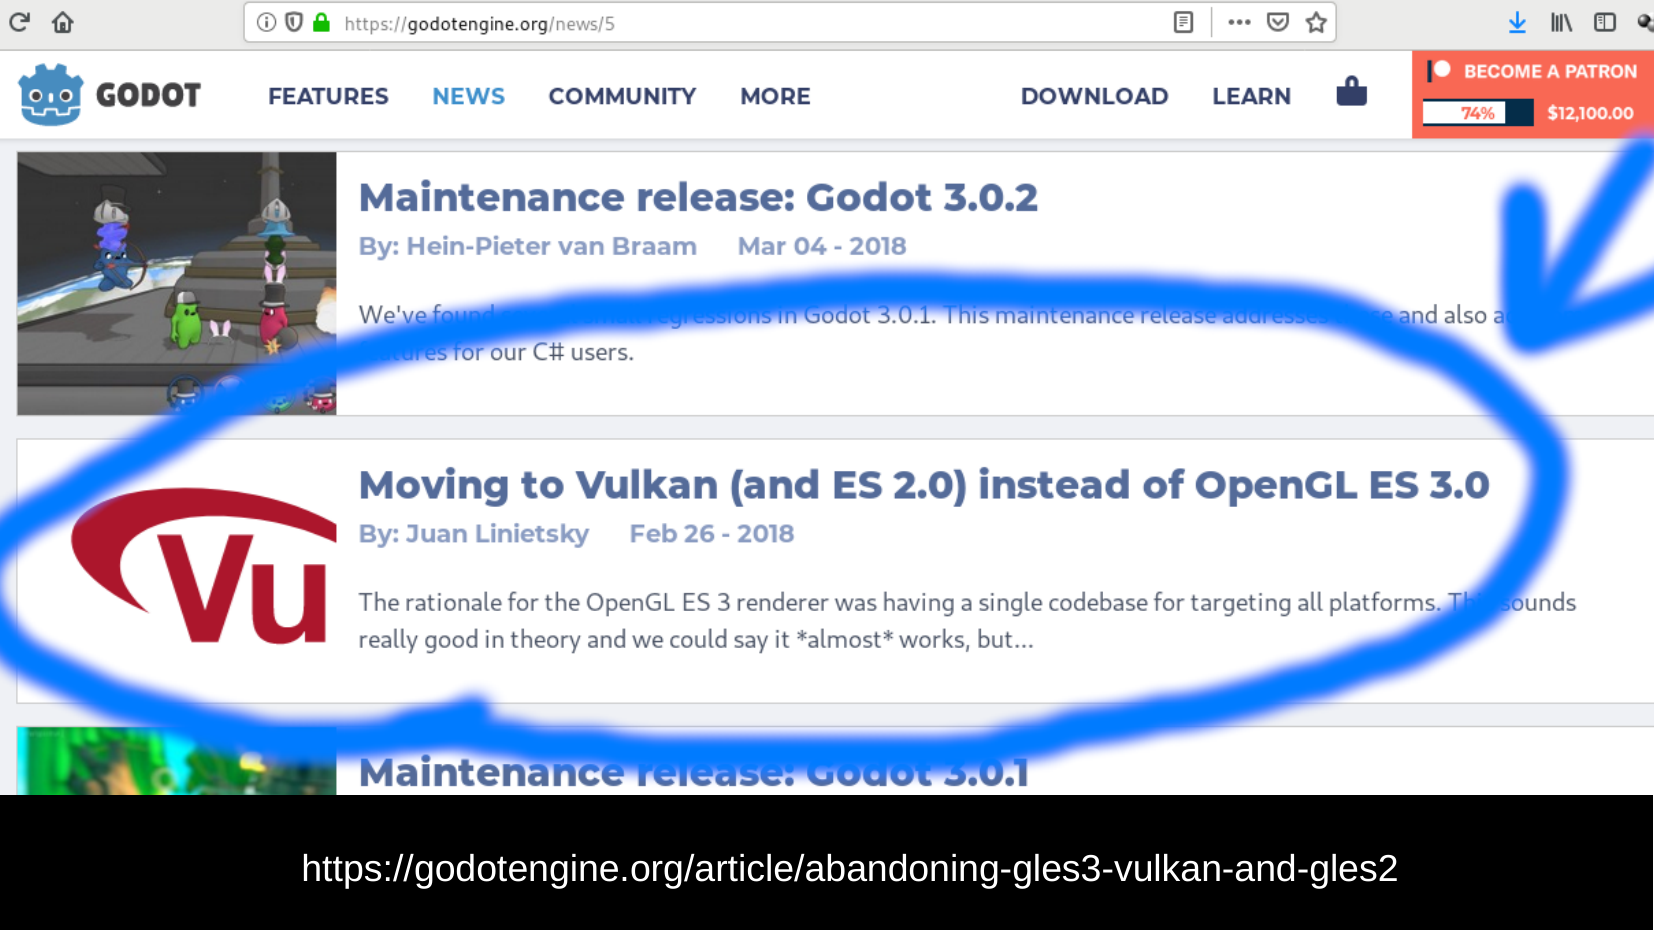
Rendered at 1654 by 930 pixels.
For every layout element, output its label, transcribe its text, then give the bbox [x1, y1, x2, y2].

picture [0, 0, 1654, 795]
text_box https://godotengine.org/article/abandoning-gles3-vulkan-and-gles2 [286, 840, 1414, 897]
